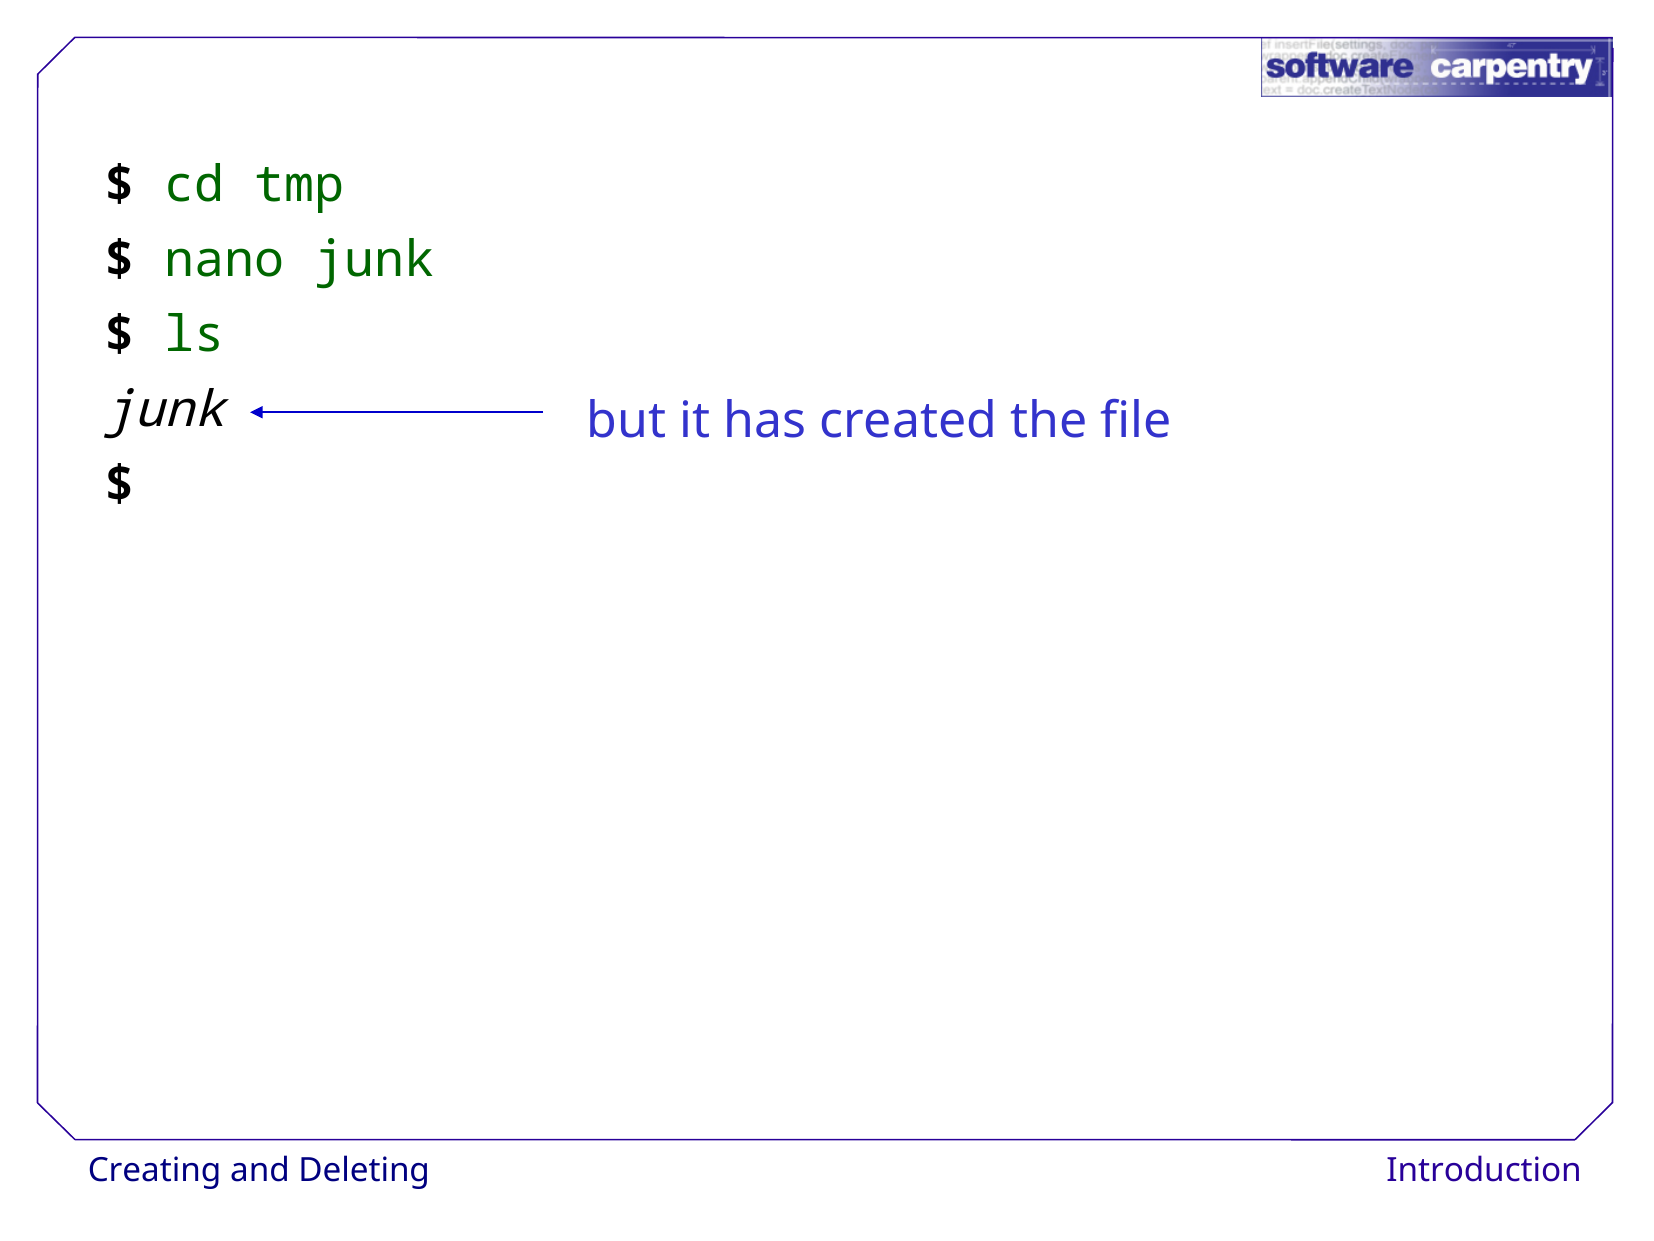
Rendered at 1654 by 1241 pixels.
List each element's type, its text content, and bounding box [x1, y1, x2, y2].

picture [1261, 39, 1613, 97]
text_box $ cd tmp $ nano junk $ ls junk $ [89, 128, 1512, 1037]
text_box but it has created the file [571, 365, 1272, 554]
